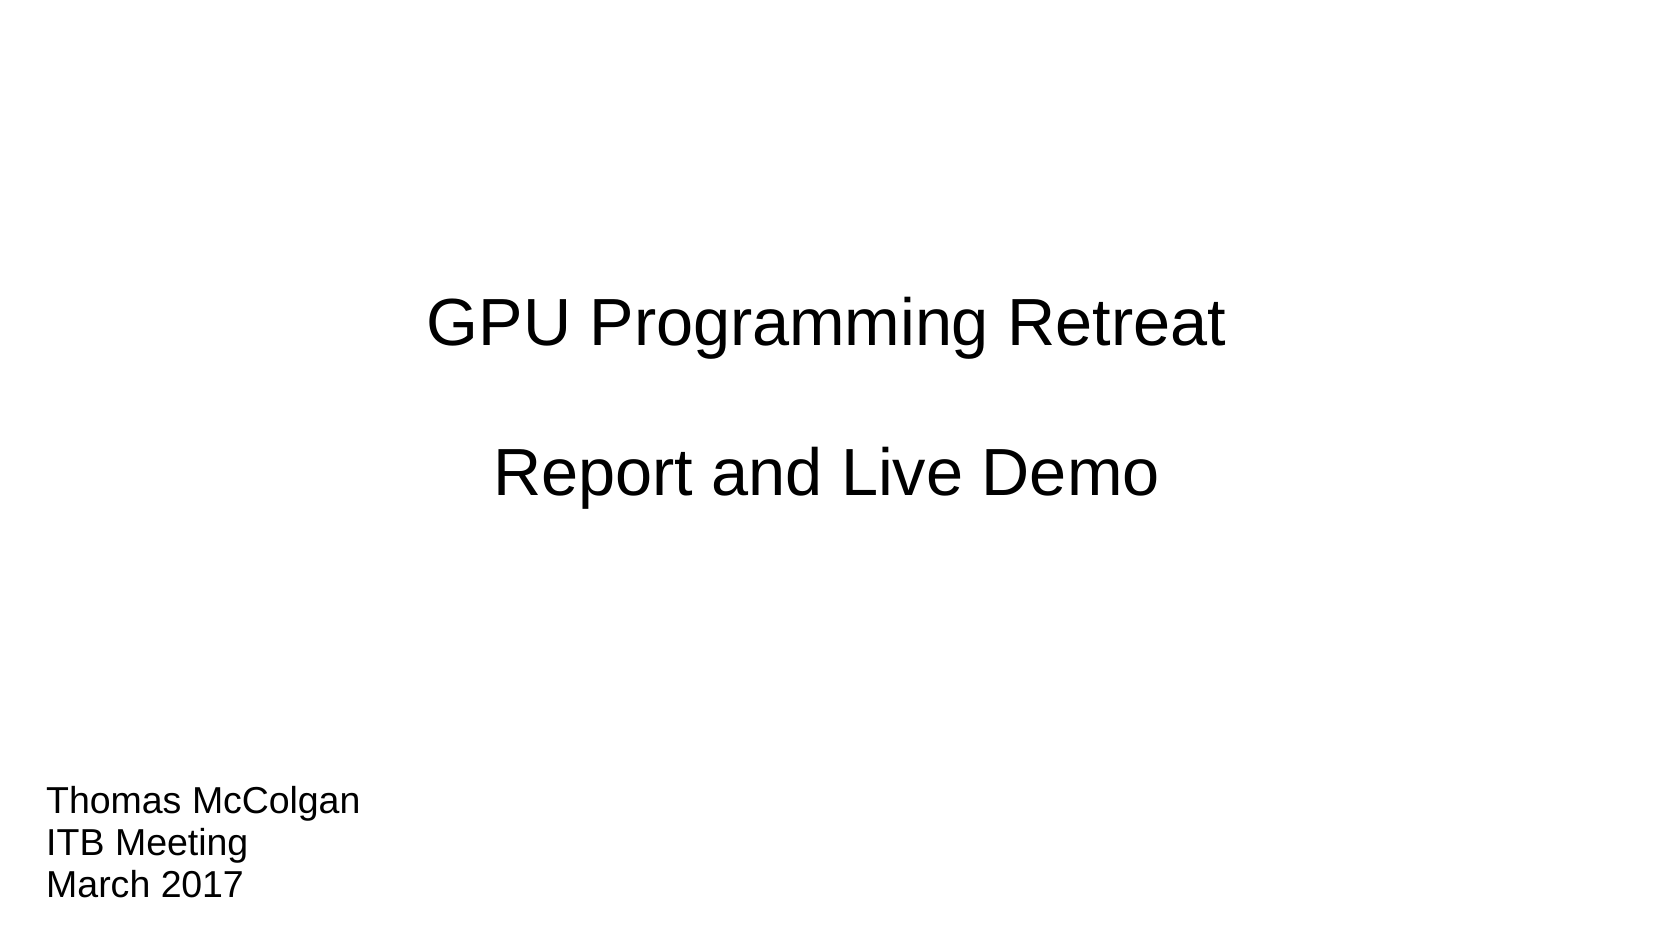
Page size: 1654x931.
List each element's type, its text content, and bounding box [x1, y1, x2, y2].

text_box Thomas McColgan ITB Meeting March 2017 [31, 771, 375, 912]
subtitle GPU Programming Retreat Report and Live Demo [82, 37, 1571, 758]
